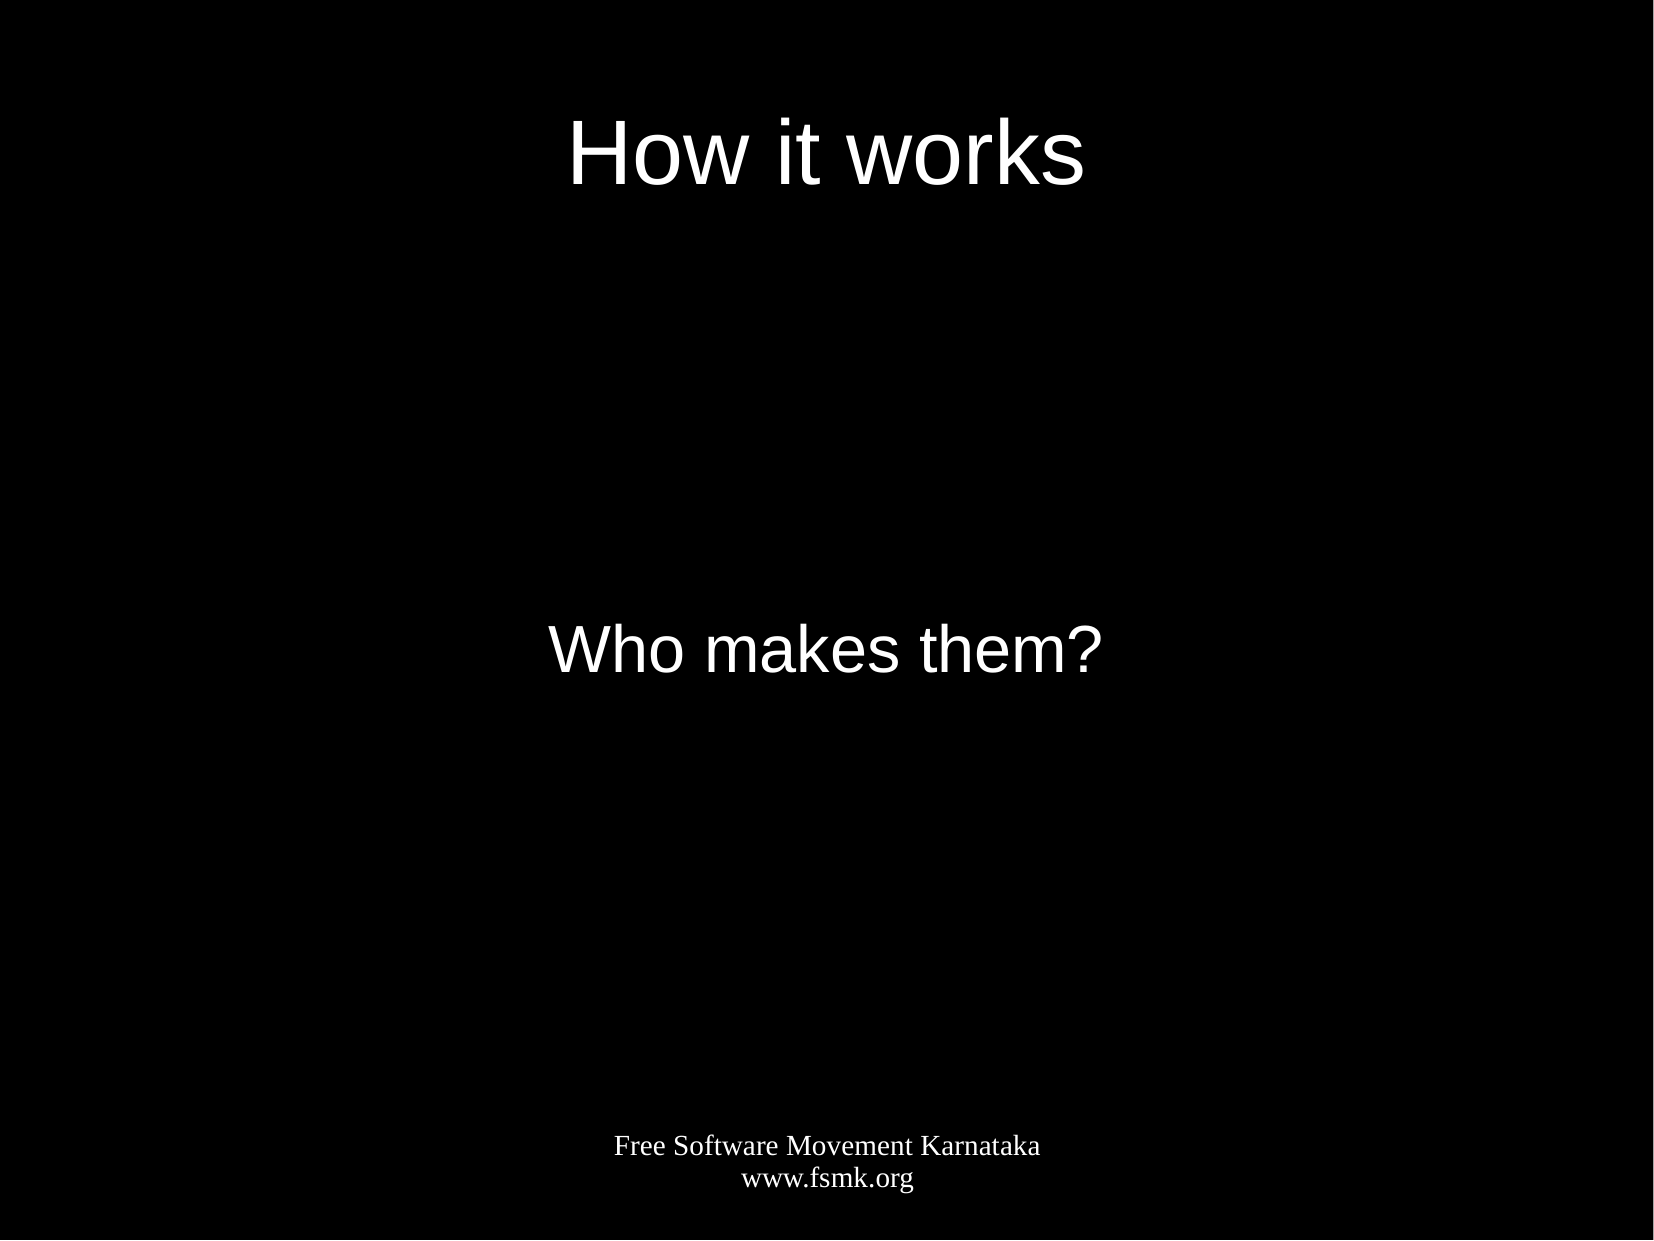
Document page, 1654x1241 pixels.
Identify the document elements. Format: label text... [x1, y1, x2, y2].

subtitle Who makes them? [82, 290, 1571, 1010]
title How it works [82, 49, 1571, 257]
